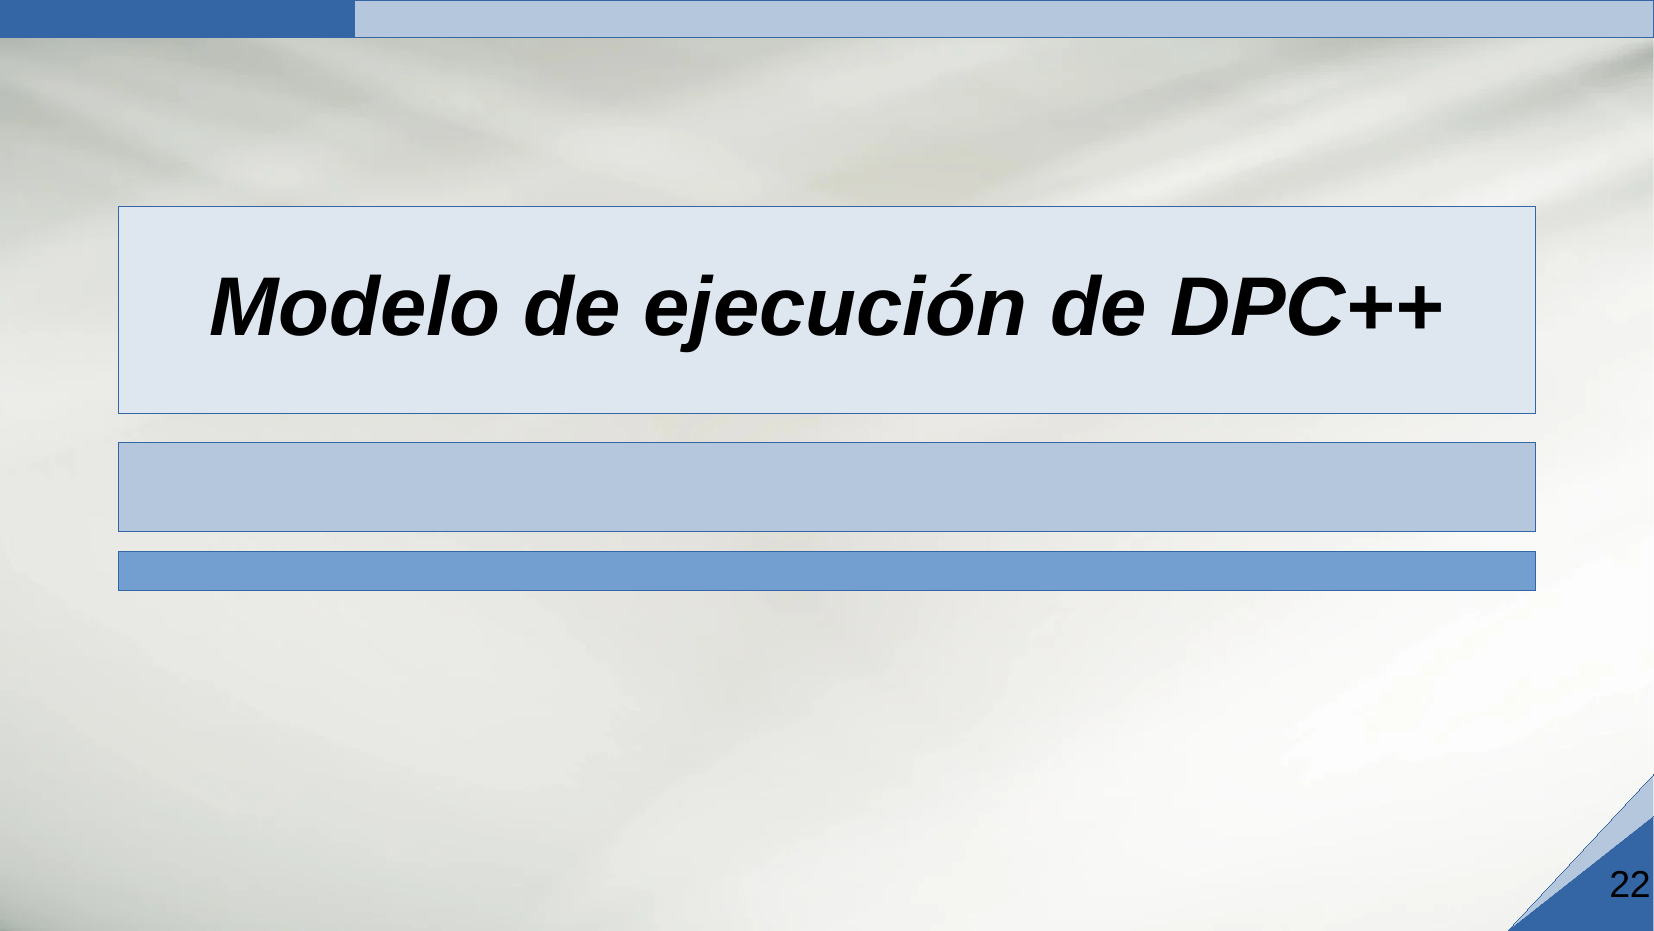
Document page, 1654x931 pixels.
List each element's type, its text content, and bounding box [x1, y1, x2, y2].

text_box [118, 551, 1536, 591]
title Modelo de ejecución de DPC++ [191, 213, 1462, 400]
text_box [118, 206, 1536, 414]
text_box [118, 442, 1536, 532]
text_box [0, 0, 1654, 38]
text_box <número> [1594, 856, 1654, 927]
picture [0, 38, 1654, 931]
text_box [1507, 773, 1654, 931]
